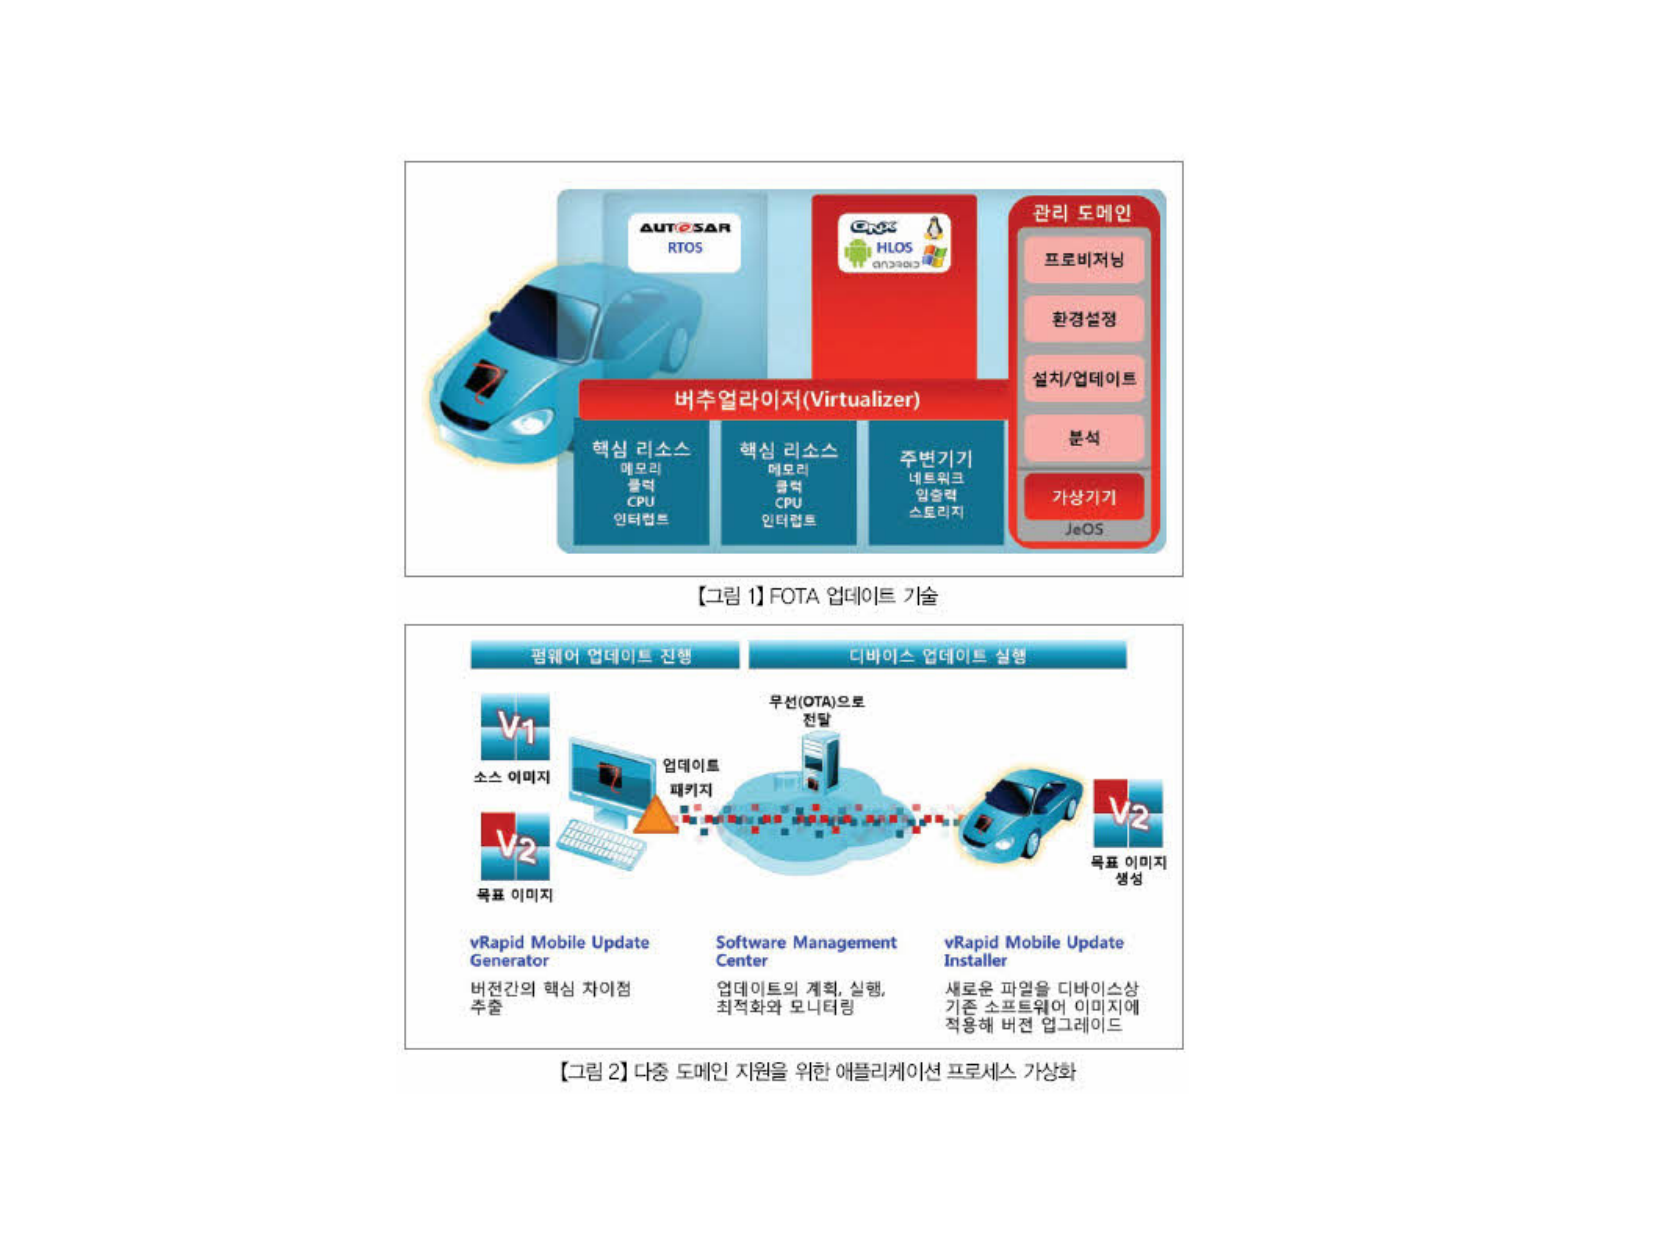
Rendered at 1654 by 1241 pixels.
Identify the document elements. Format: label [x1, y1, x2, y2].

picture [389, 144, 1220, 1111]
